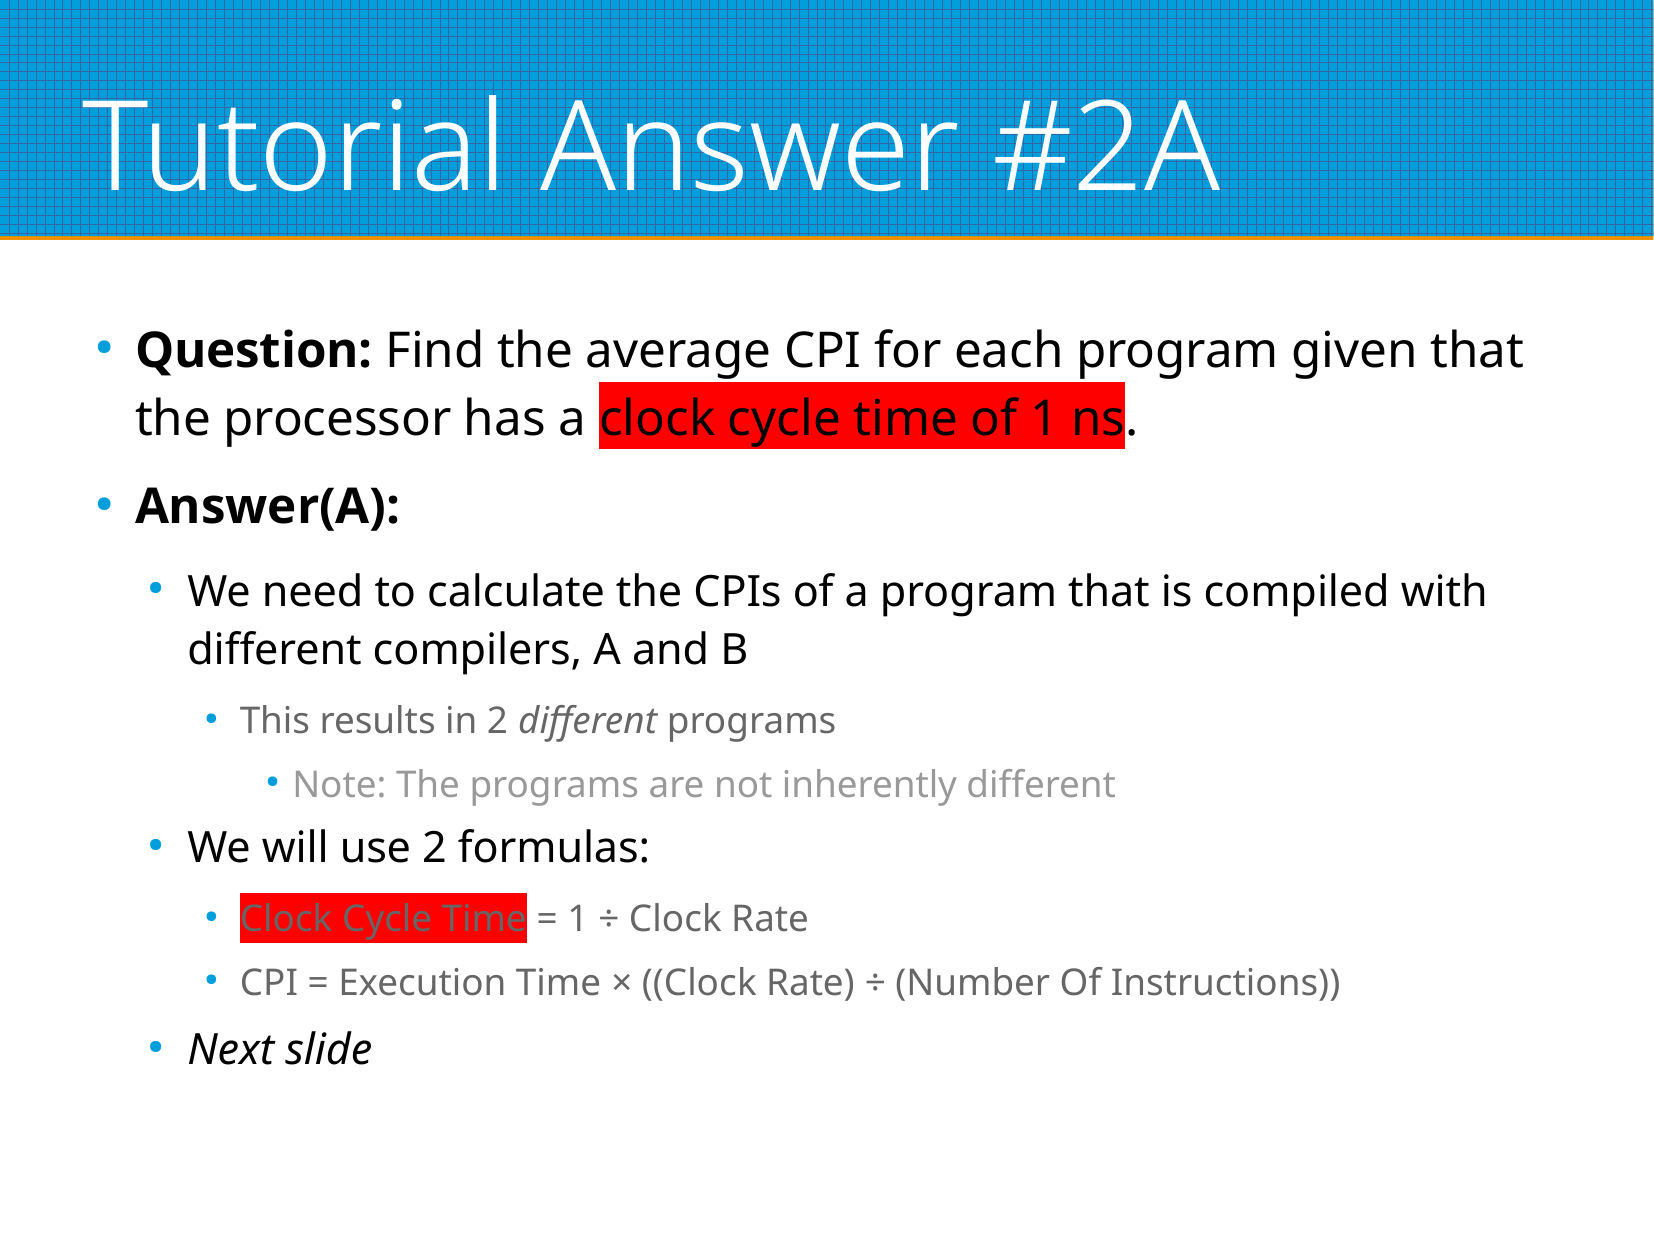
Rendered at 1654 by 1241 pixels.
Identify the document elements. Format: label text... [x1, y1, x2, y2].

list Question: Find the average CPI for each program given that the processor has a clock cycle time of 1 ns. Answer(A): We need to calculate the CPIs of a program that is compiled with different compilers, A and B This results in 2 different programs Note: The programs are not inherently different We will use 2 formulas: Clock Cycle Time = 1 ÷ Clock Rate CPI = Execution Time × ((Clock Rate) ÷ (Number Of Instructions)) Next slide [82, 314, 1563, 1081]
title Tutorial Answer #2A [82, 19, 1571, 227]
